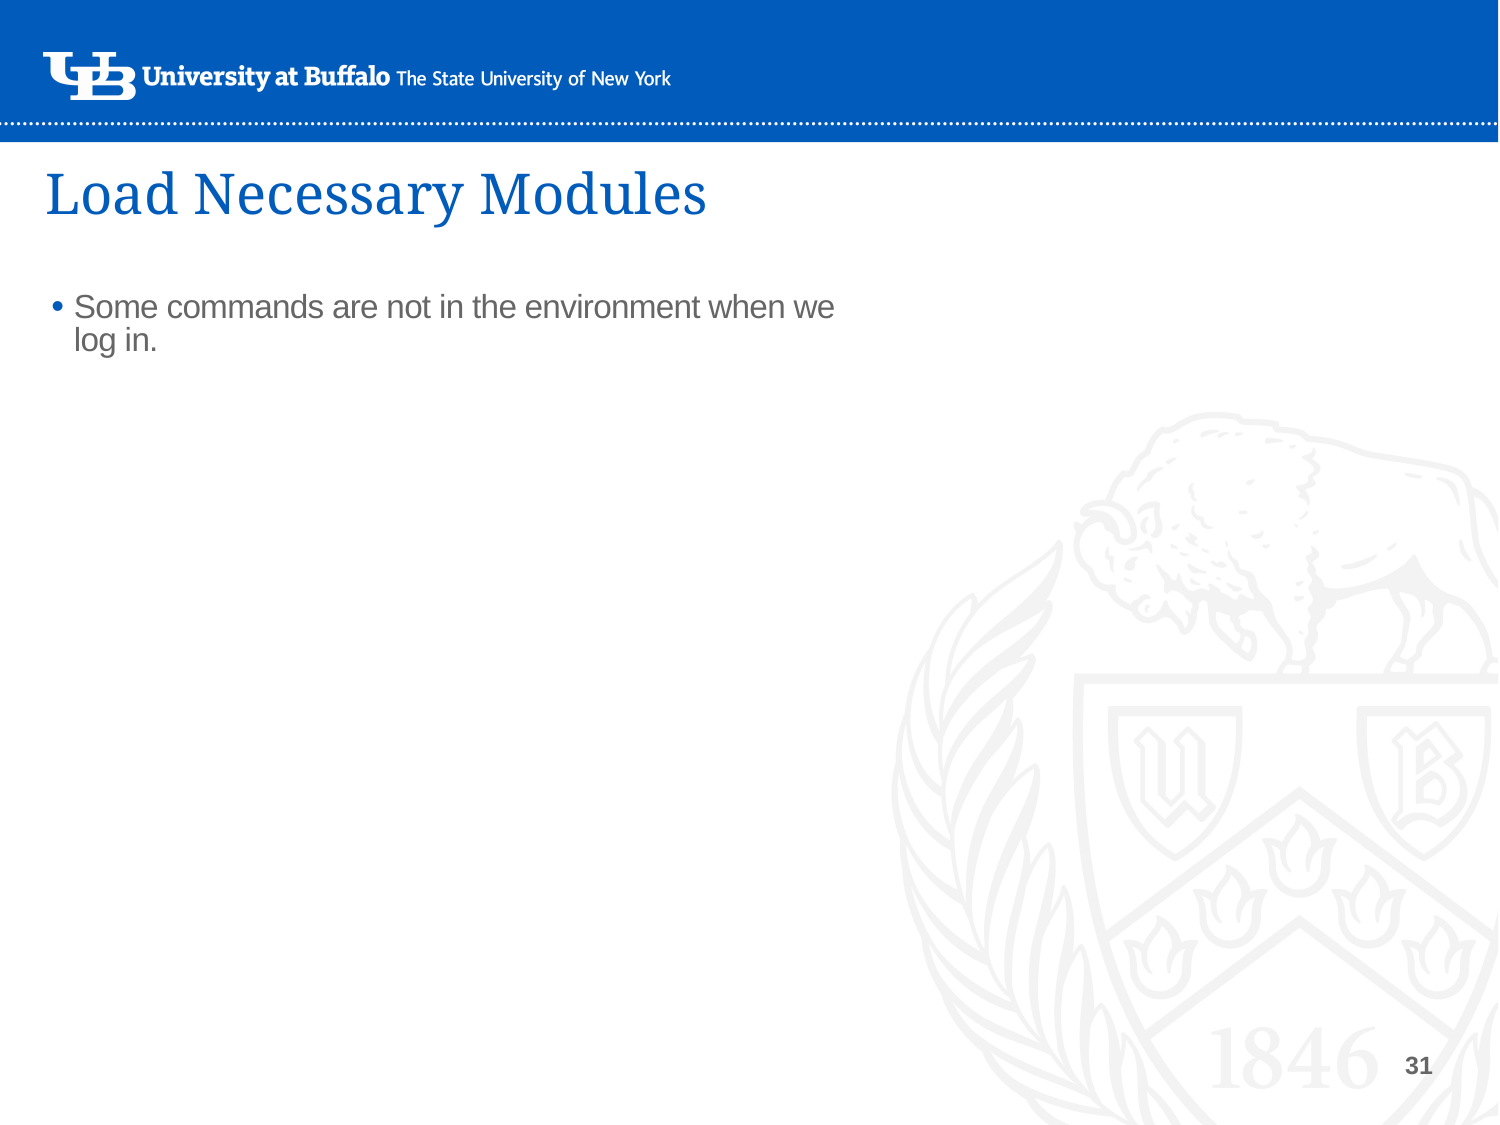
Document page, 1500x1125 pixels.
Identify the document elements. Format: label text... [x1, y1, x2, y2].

picture [0, 0, 1499, 1125]
list Some commands are not in the environment when we log in. [21, 285, 886, 976]
title Load Necessary Modules [30, 153, 1387, 233]
